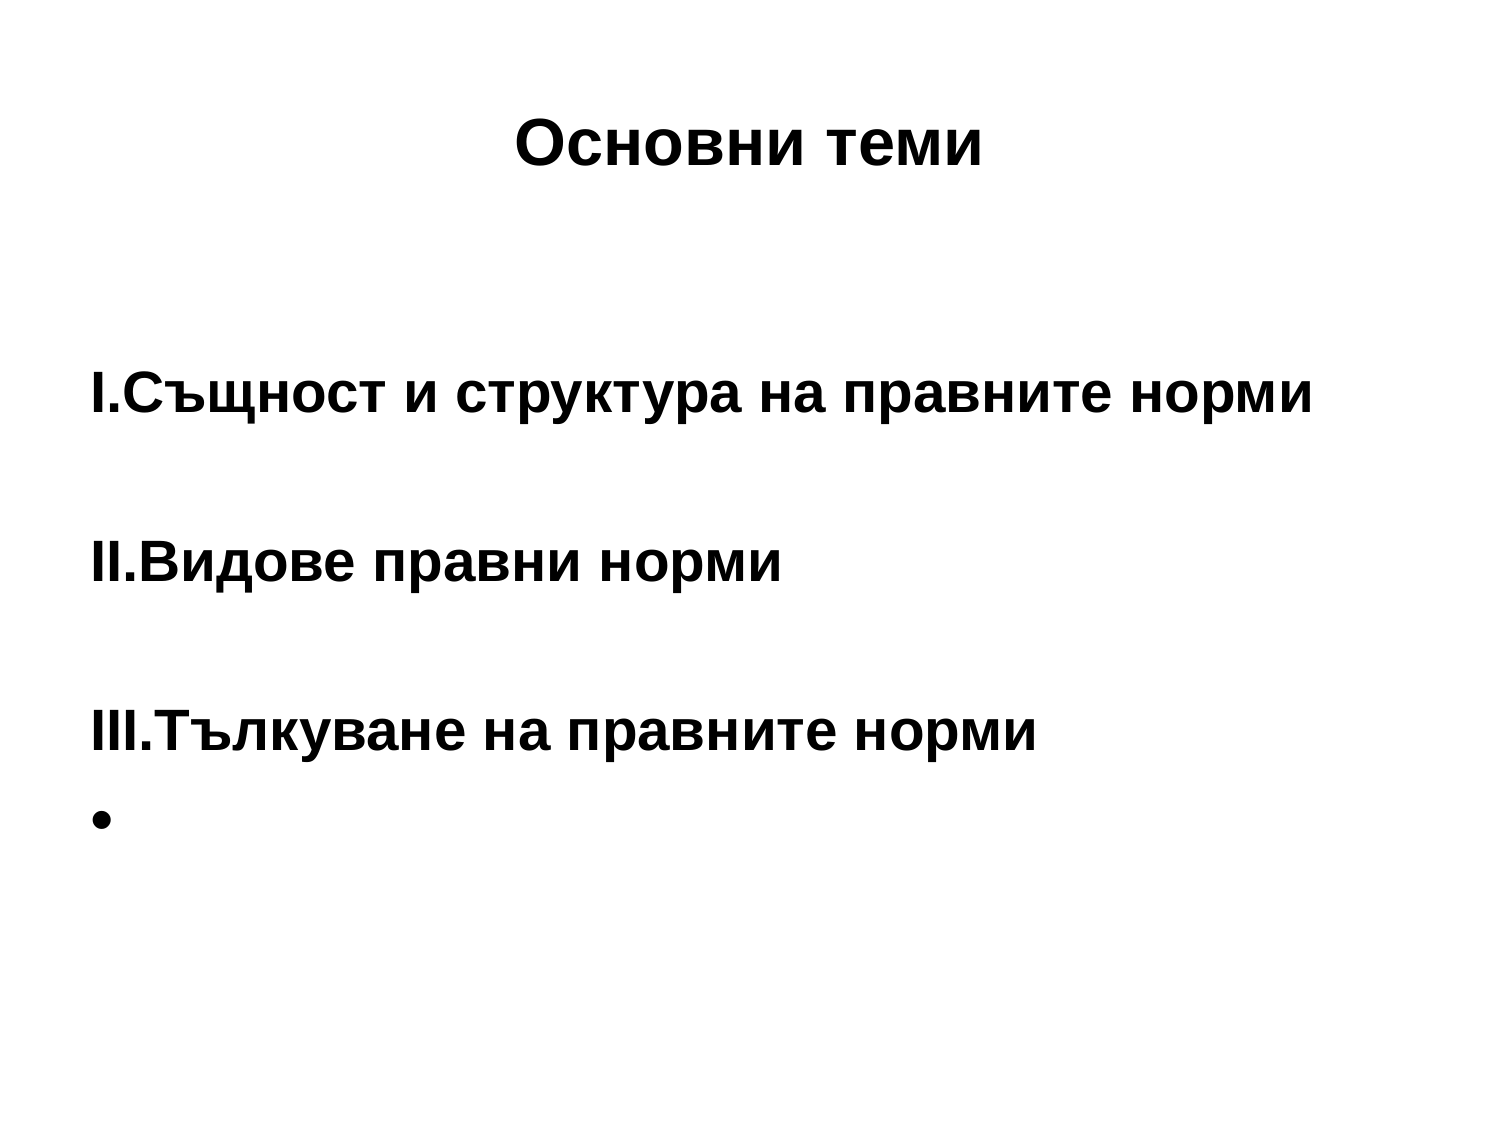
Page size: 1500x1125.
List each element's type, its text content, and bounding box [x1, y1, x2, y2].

list І.Същност и структура на правните норми ІІ.Видове правни норми ІІІ.Тълкуване на правните норми [75, 262, 1426, 1005]
title Основни теми [75, 45, 1426, 233]
